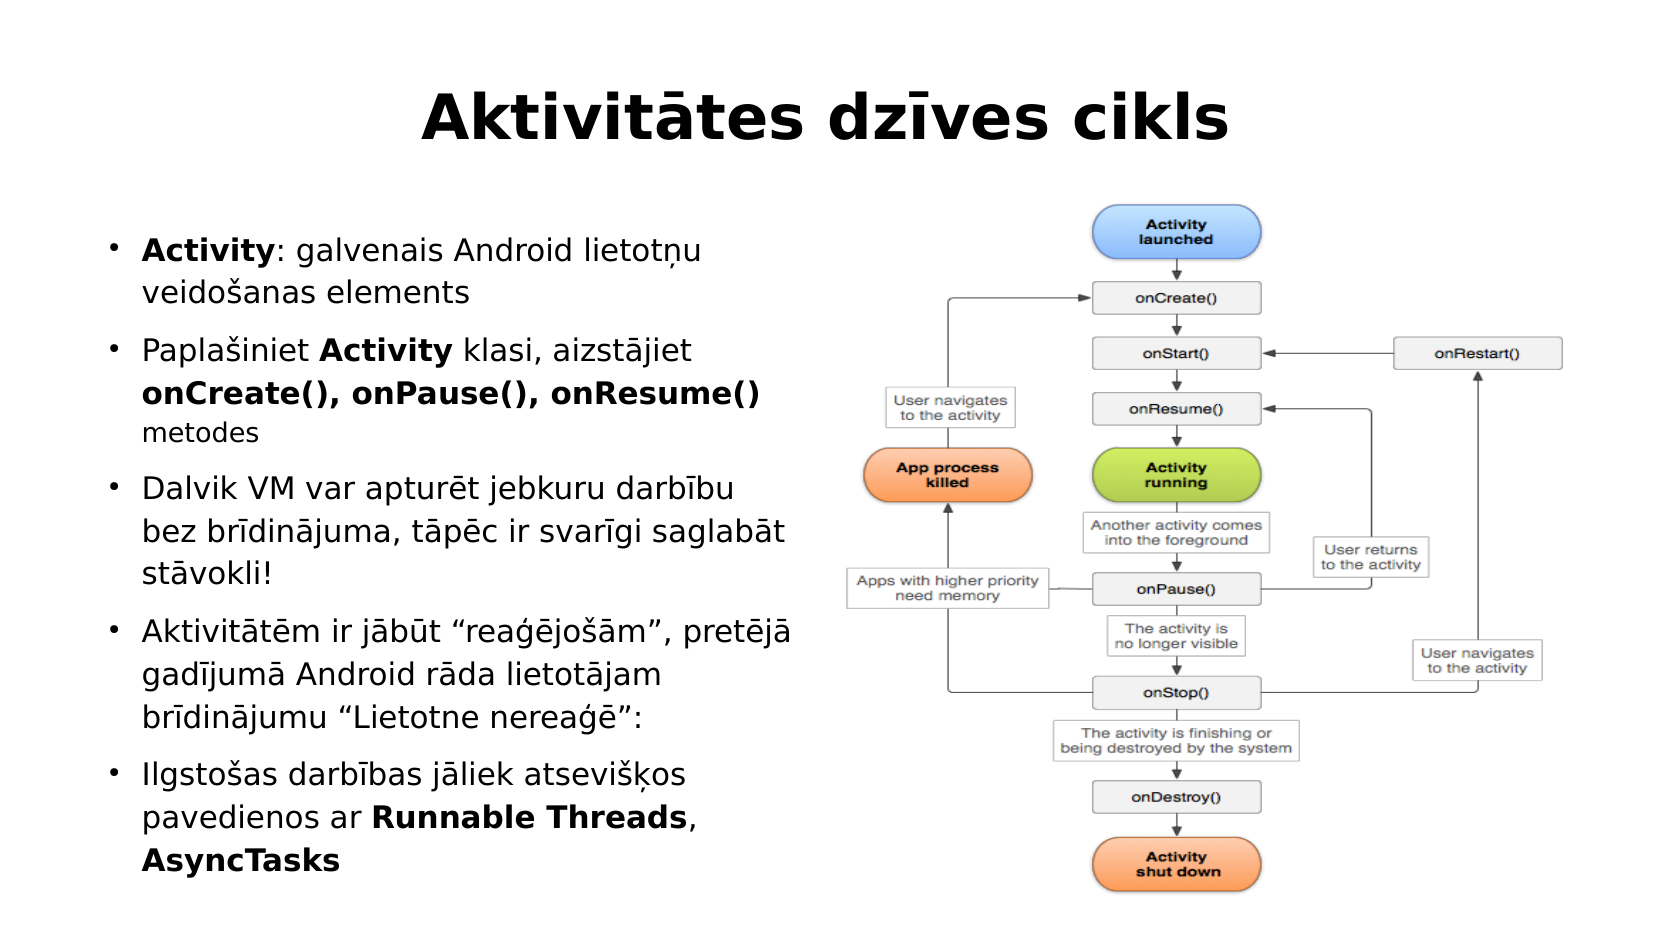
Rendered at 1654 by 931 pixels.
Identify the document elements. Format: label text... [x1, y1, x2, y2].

picture [837, 195, 1574, 902]
list Activity: galvenais Android lietotņu veidošanas elements Paplašiniet Activity klasi, aizstājiet onCreate(), onPause(), onResume() metodes Dalvik VM var apturēt jebkuru darbību bez brīdinājuma, tāpēc ir svarīgi saglabāt stāvokli! Aktivitātēm ir jābūt “reaģējošām”, pretējā gadījumā Android rāda lietotājam brīdinājumu “Lietotne nereaģē”: Ilgstošas ​​darbības jāliek atsevišķos pavedienos ar Runnable Threads, AsyncTasks [82, 216, 813, 902]
title Aktivitātes dzīves cikls [82, 37, 1571, 193]
